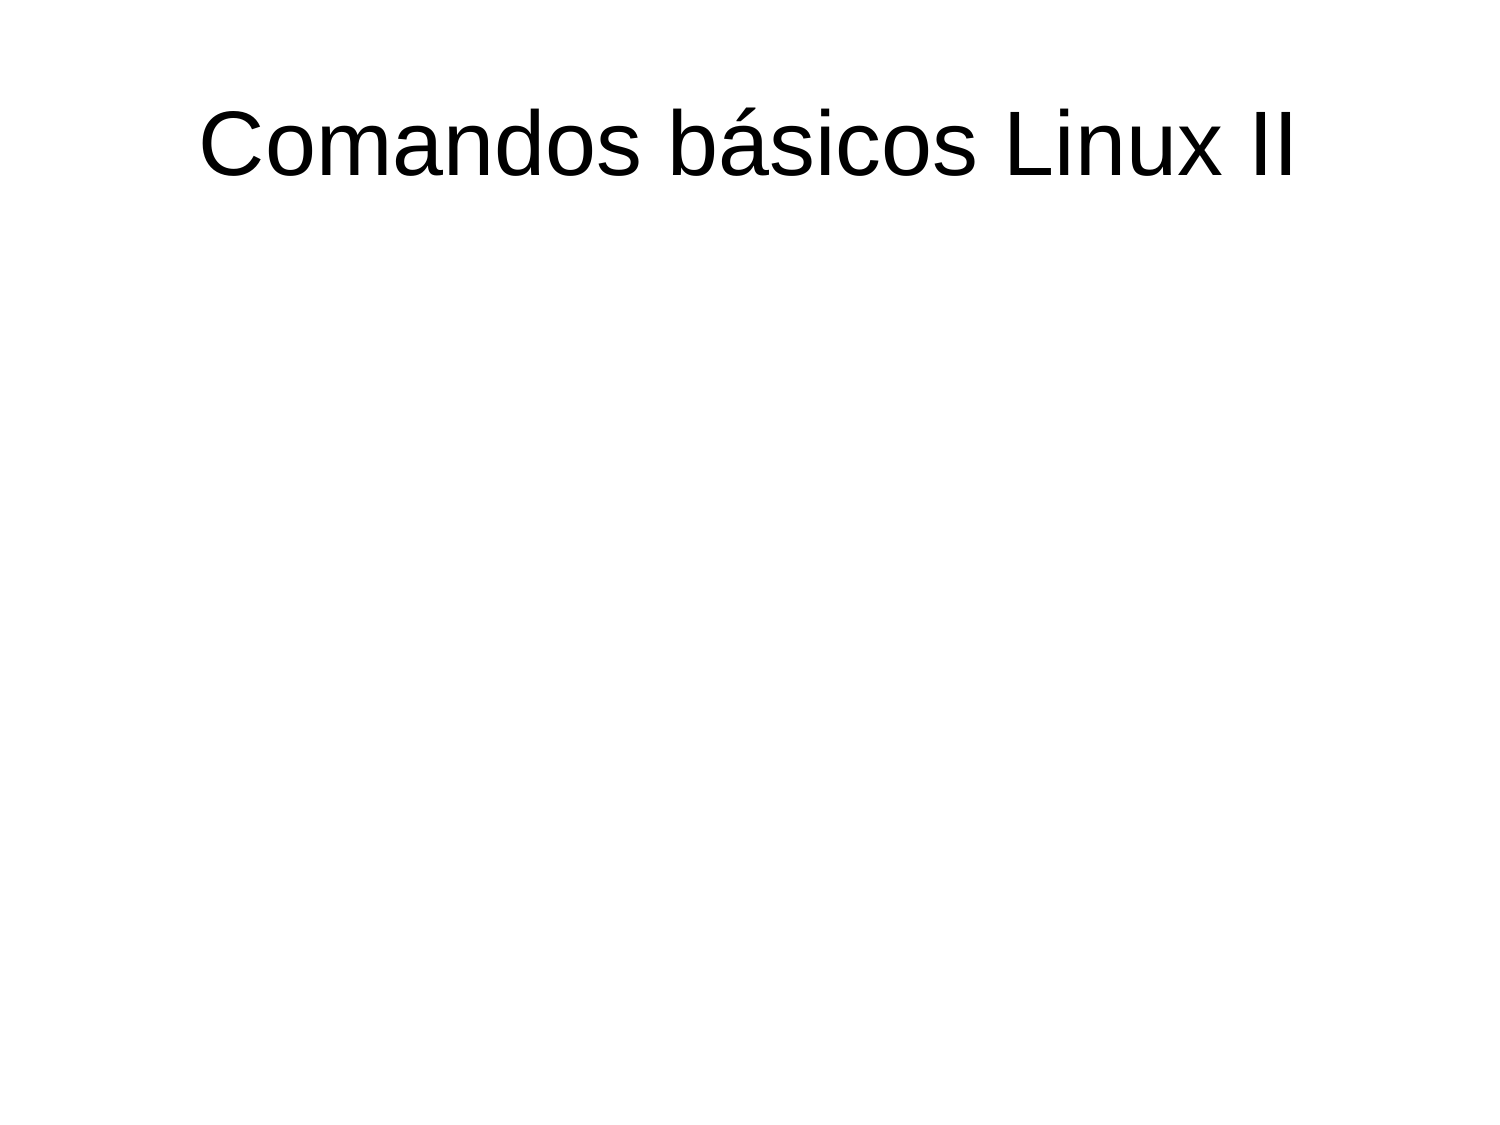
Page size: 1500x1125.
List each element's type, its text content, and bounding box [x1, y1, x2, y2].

title Comandos básicos Linux II [75, 45, 1426, 233]
